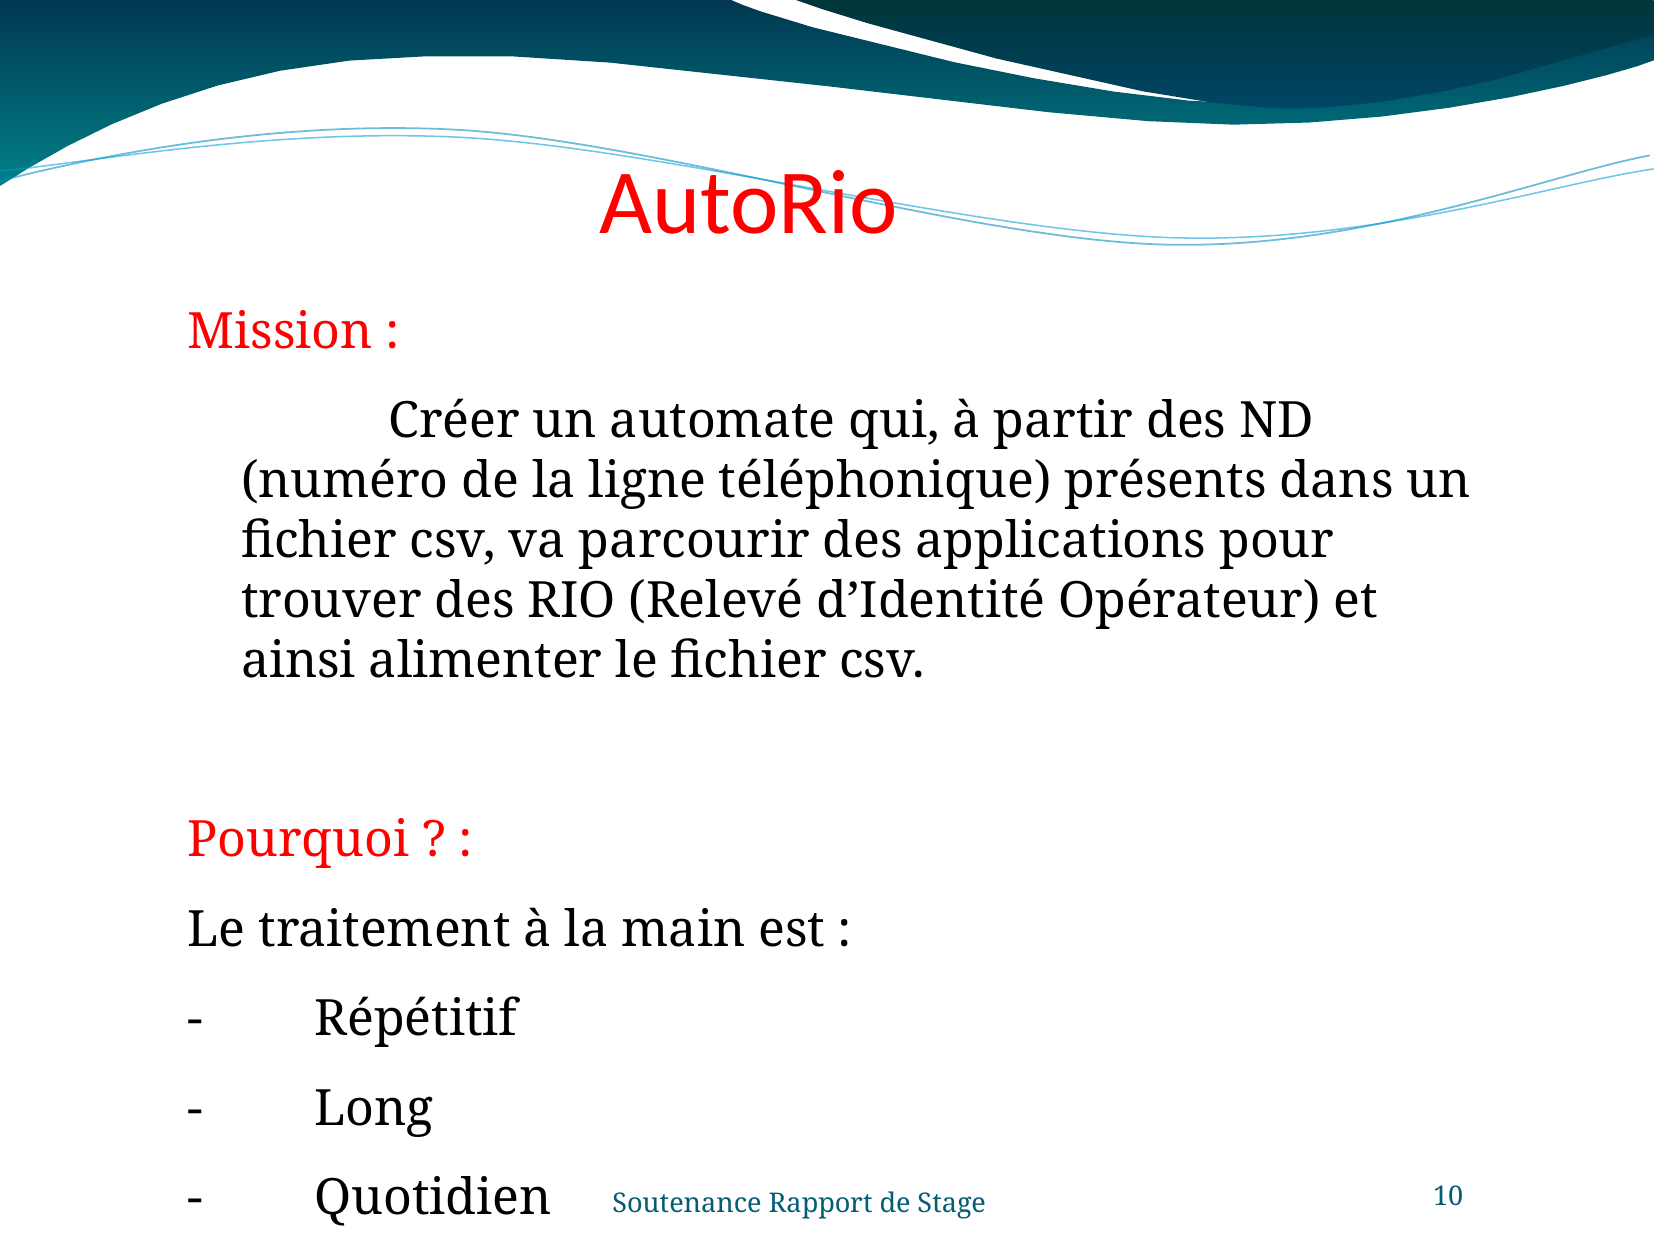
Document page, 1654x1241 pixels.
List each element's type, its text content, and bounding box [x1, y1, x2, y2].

text_box Soutenance Rapport de Stage [496, 1151, 1103, 1218]
title AutoRio [82, 49, 1571, 257]
text_box <numéro> [1433, 1149, 1571, 1216]
list Mission : Créer un automate qui, à partir des ND (numéro de la ligne téléphonique) présents dans un fichier csv, va parcourir des applications pour trouver des RIO (Relevé d’Identité Opérateur) et ainsi alimenter le fichier csv. Pourquoi ? : Le traitement à la main est : - Répétitif - Long - Quotidien [82, 290, 1512, 1117]
